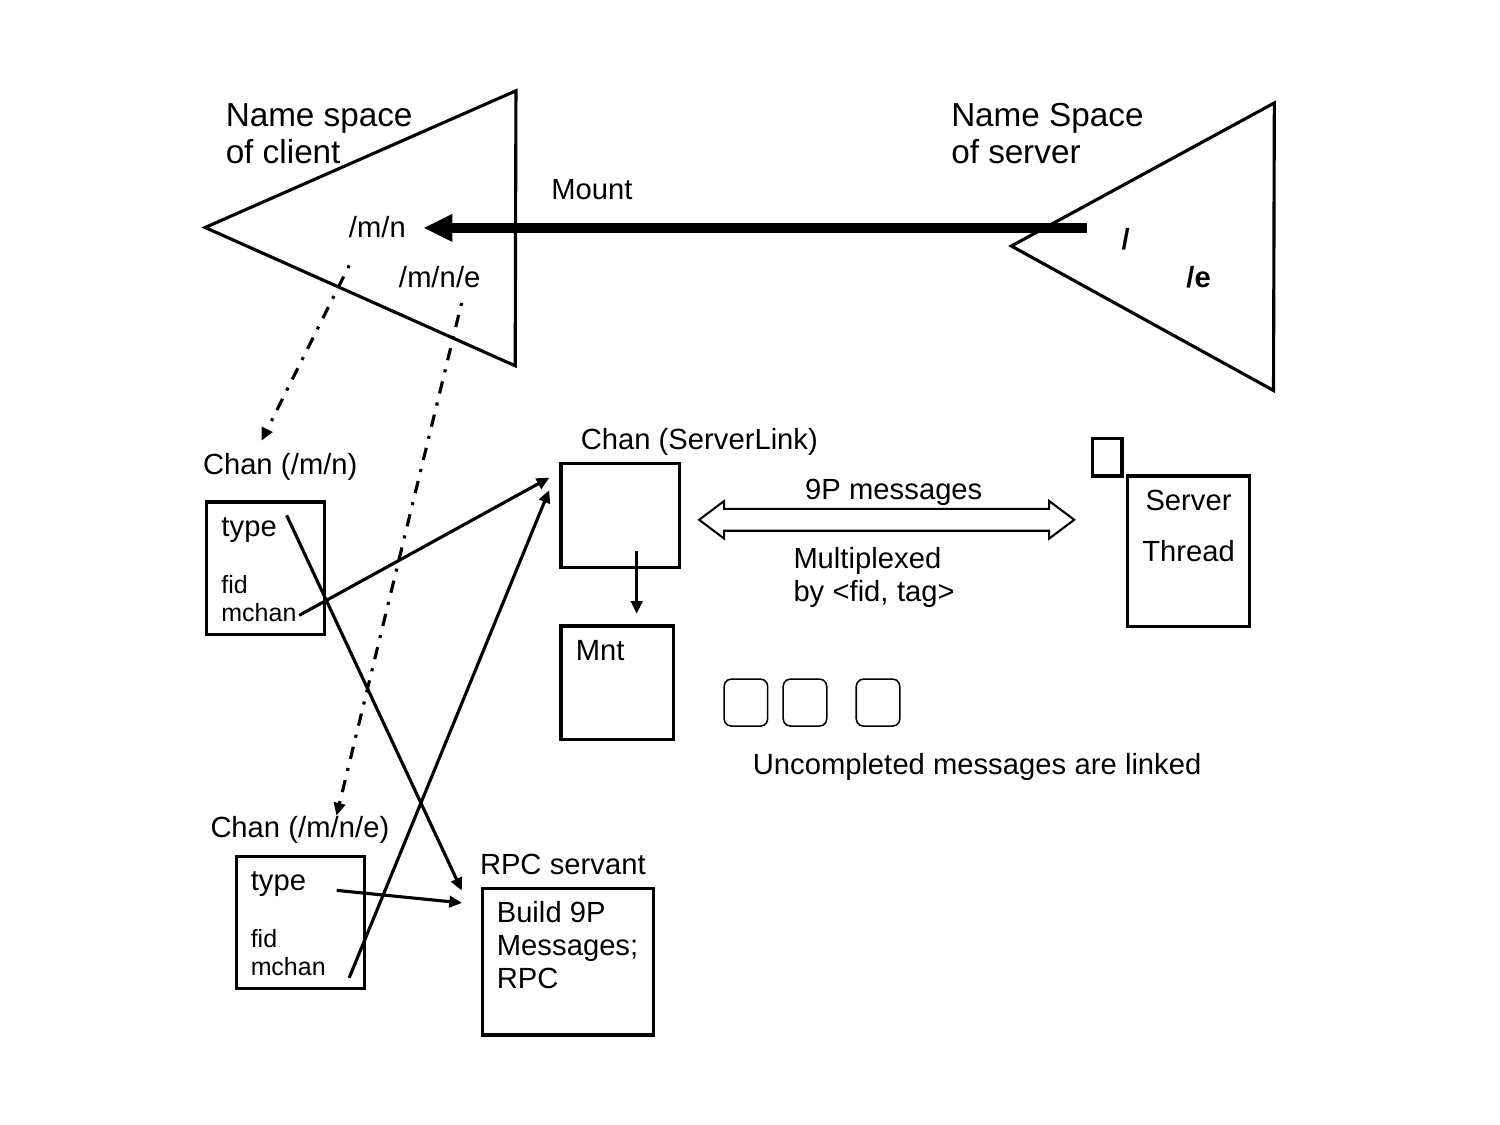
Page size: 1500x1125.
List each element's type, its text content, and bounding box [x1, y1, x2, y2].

text_box Build 9P Messages; RPC [482, 889, 654, 1036]
text_box type fid mchan [206, 501, 325, 635]
text_box type fid mchan [236, 856, 365, 989]
text_box /e [1171, 252, 1236, 302]
text_box Chan (ServerLink) [566, 415, 834, 464]
text_box Name space of client [211, 88, 428, 179]
text_box RPC servant [465, 840, 661, 889]
text_box /m/n/e [384, 252, 502, 302]
text_box Mount [536, 165, 648, 214]
text_box /m/n [334, 202, 423, 252]
text_box Uncompleted messages are linked [738, 740, 1218, 789]
text_box Mnt [561, 626, 674, 740]
text_box Name Space of server [936, 88, 1159, 179]
text_box Chan (/m/n/e) [195, 802, 405, 852]
text_box Chan (/m/n) [188, 440, 373, 489]
text_box Multiplexed by <fid, tag> [778, 534, 971, 616]
text_box 9P messages [790, 465, 998, 514]
text_box Server Thread [1127, 476, 1250, 627]
text_box / [1106, 215, 1154, 264]
